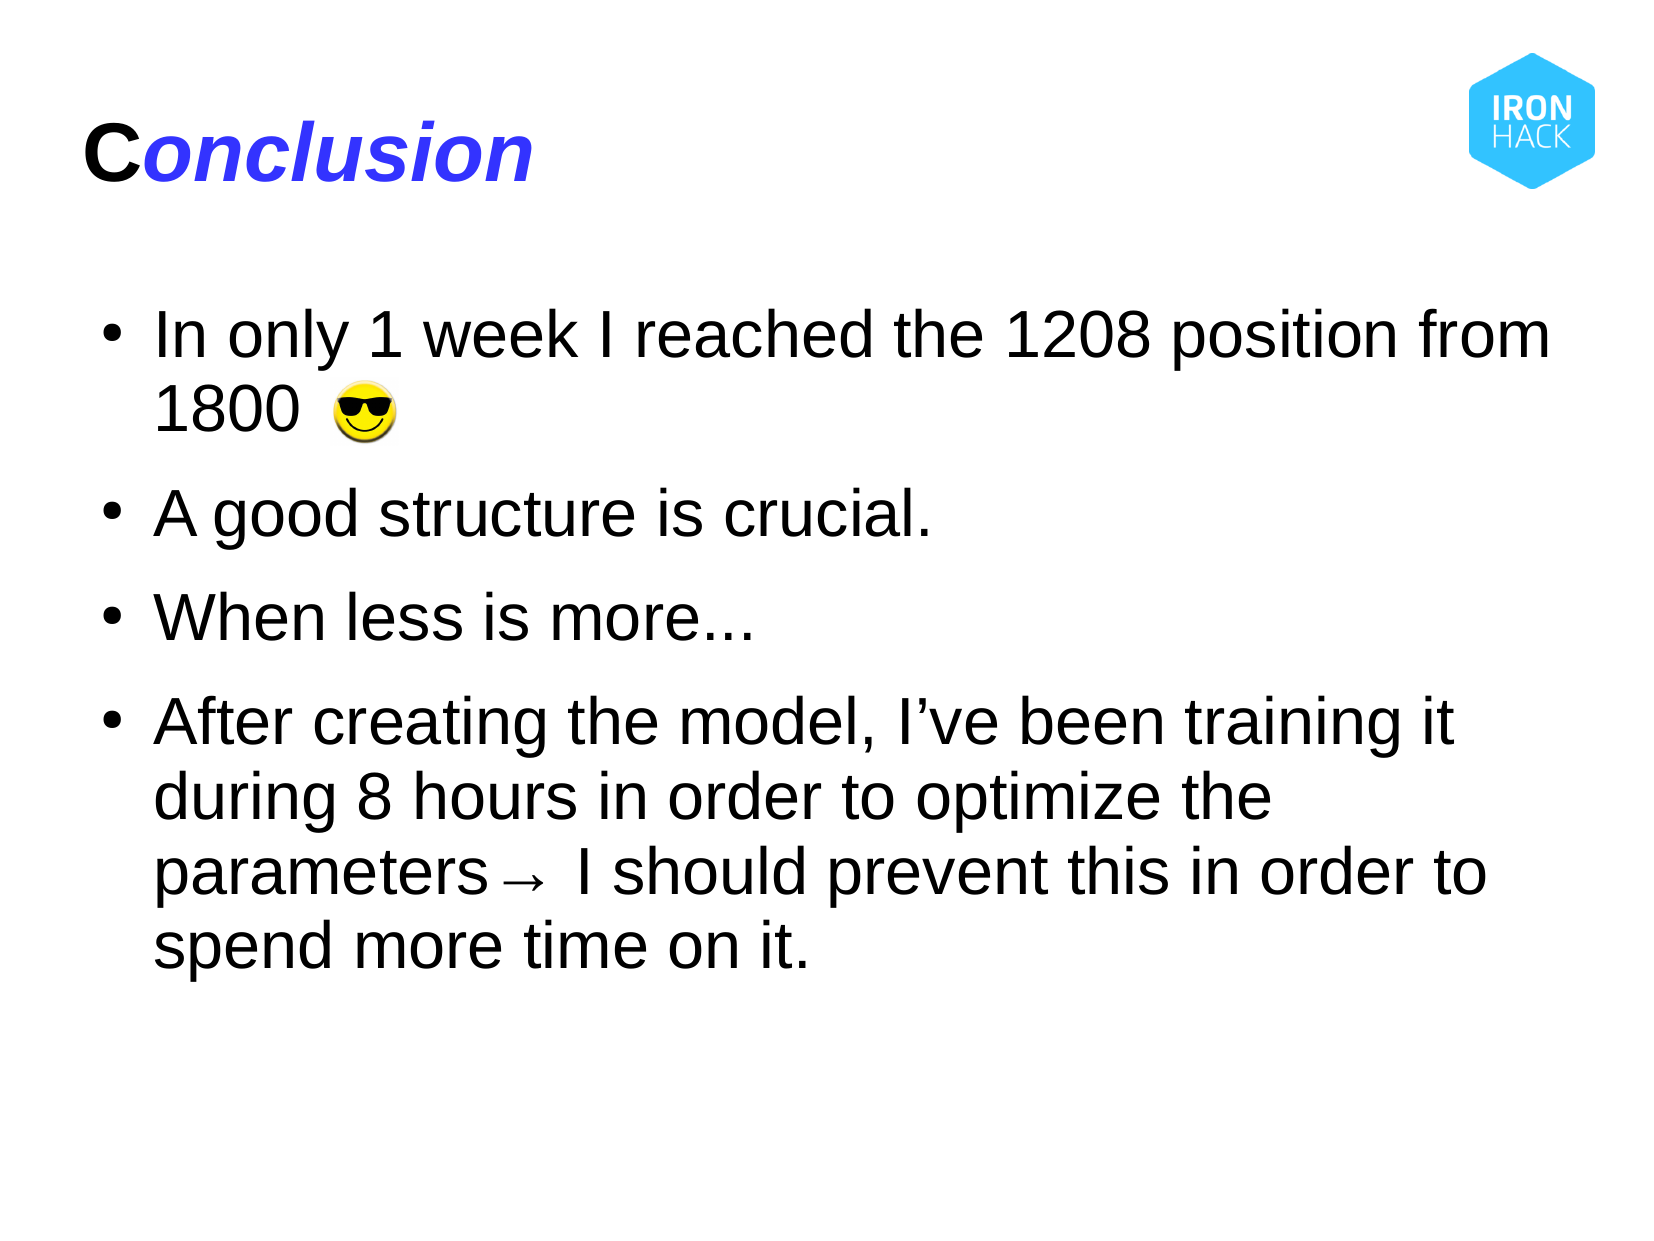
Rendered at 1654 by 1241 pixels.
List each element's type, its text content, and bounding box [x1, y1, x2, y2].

title Conclusion [82, 49, 1571, 257]
picture [330, 377, 399, 446]
picture [1469, 53, 1595, 190]
list In only 1 week I reached the 1208 position from 1800 A good structure is crucial. When less is more... After creating the model, I’ve been training it during 8 hours in order to optimize the parameters→ I should prevent this in order to spend more time on it. [82, 296, 1571, 1016]
